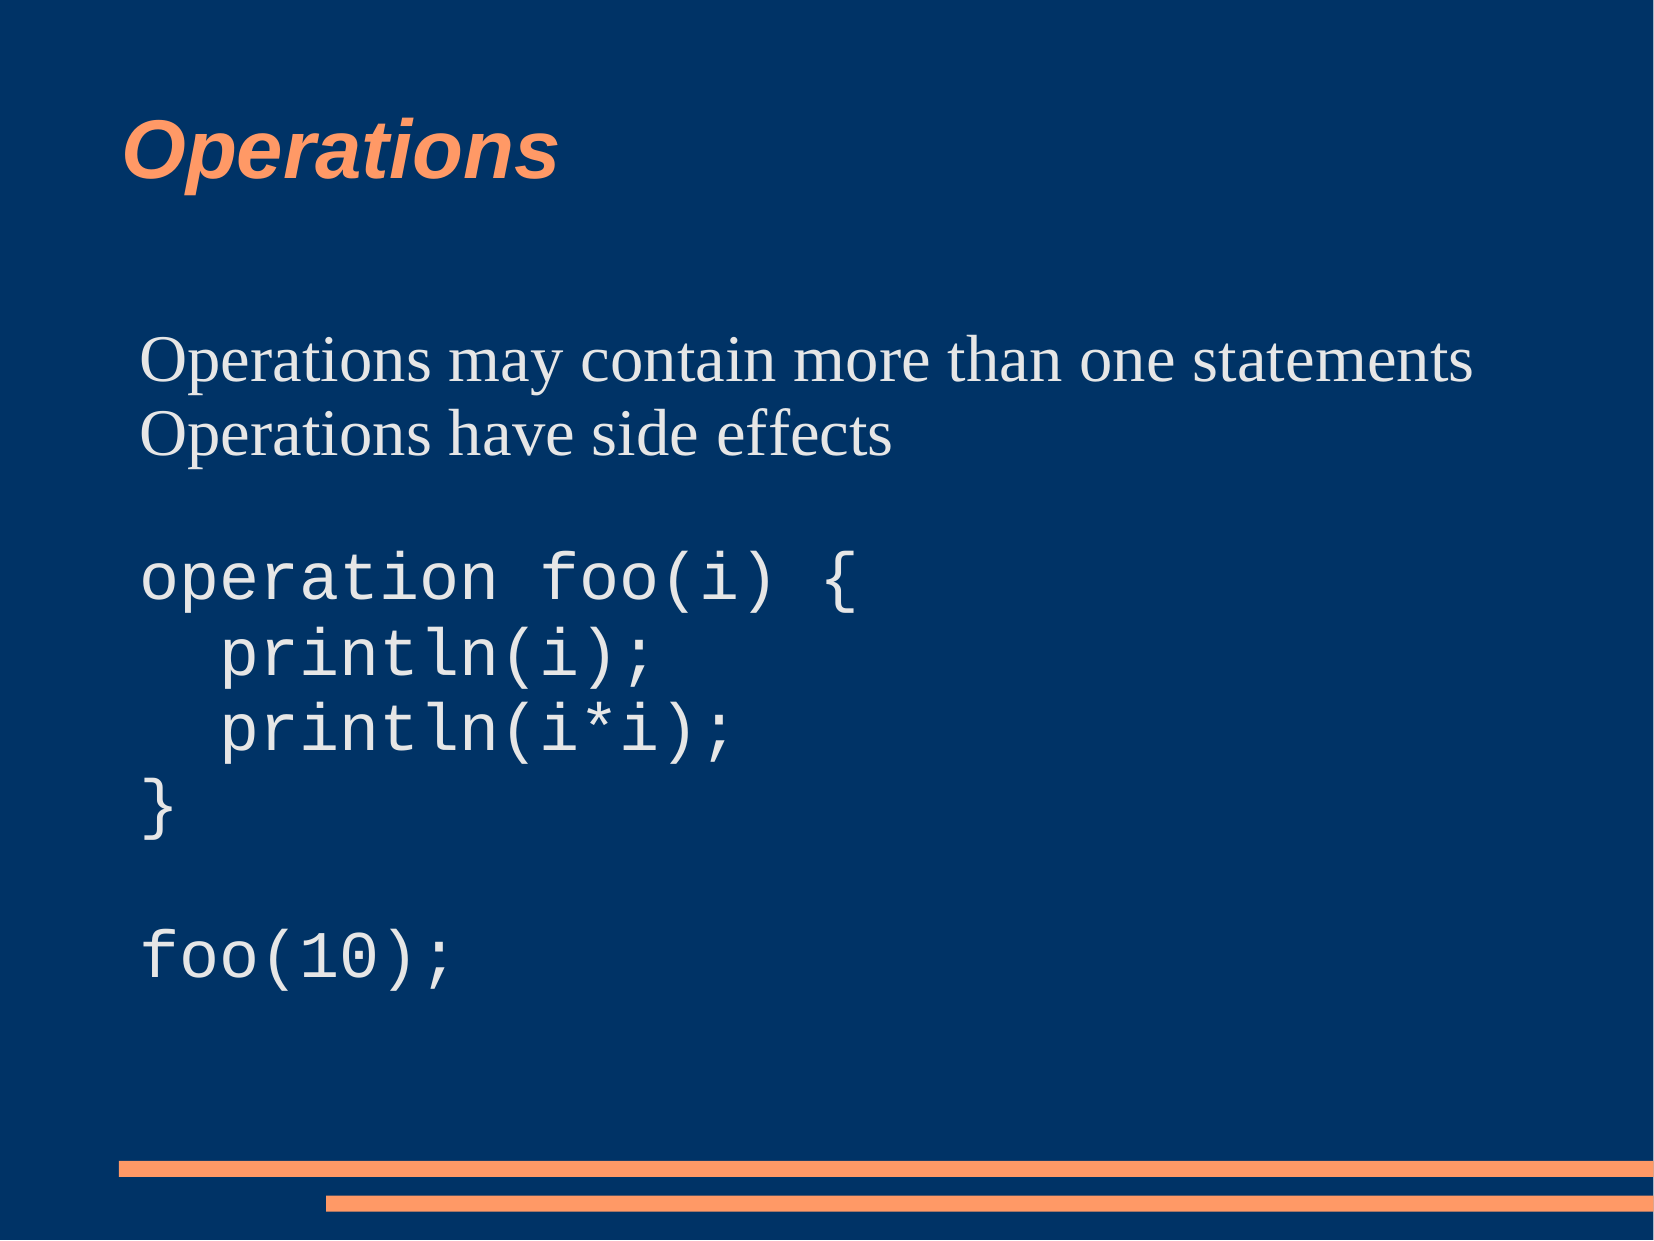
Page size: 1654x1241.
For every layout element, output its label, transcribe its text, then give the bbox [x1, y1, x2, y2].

title Operations [121, 46, 1534, 254]
list Operations may contain more than one statements Operations have side effects operation foo(i) { println(i); println(i*i); } foo(10); [121, 322, 1561, 1133]
